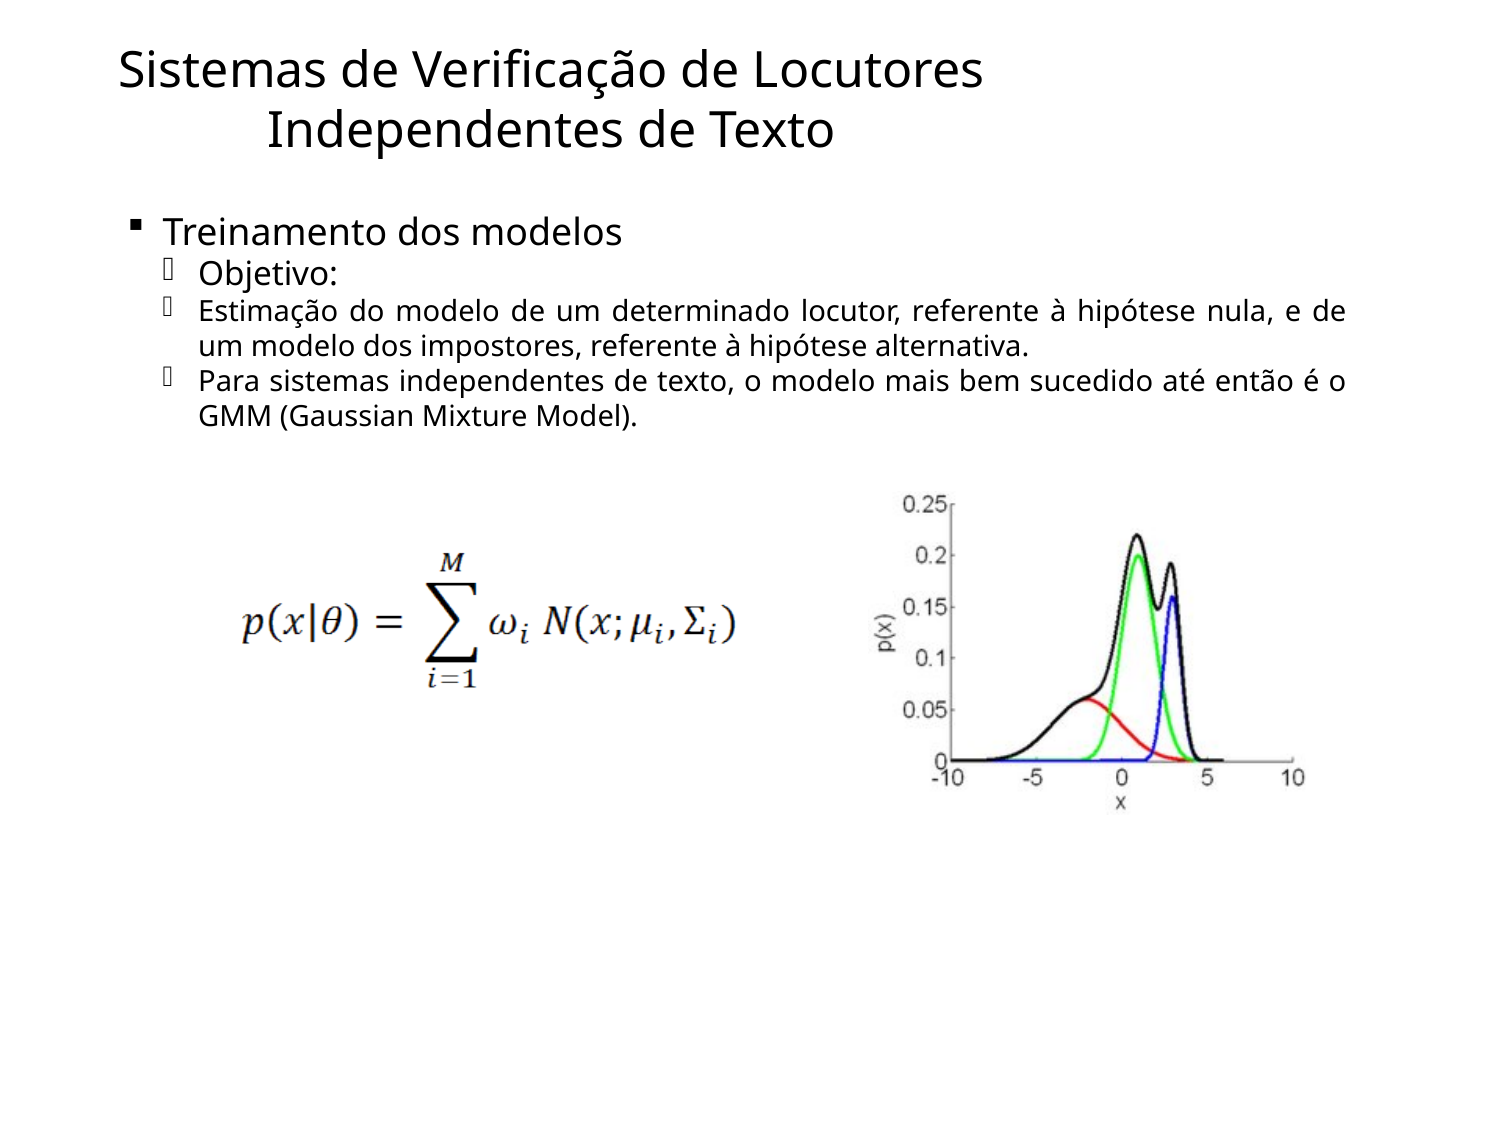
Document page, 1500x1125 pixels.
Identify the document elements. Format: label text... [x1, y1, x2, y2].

text_box Sistemas de Verificação de Locutores Independentes de Texto [49, 49, 1054, 145]
picture [868, 491, 1337, 815]
text_box Treinamento dos modelos Objetivo: Estimação do modelo de um determinado locutor, referente à hipótese nula, e de um modelo dos impostores, referente à hipótese alternativa. Para sistemas independentes de texto, o modelo mais bem sucedido até então é o GMM (Gaussian Mixture Model). [112, 200, 1363, 963]
picture [242, 550, 746, 700]
